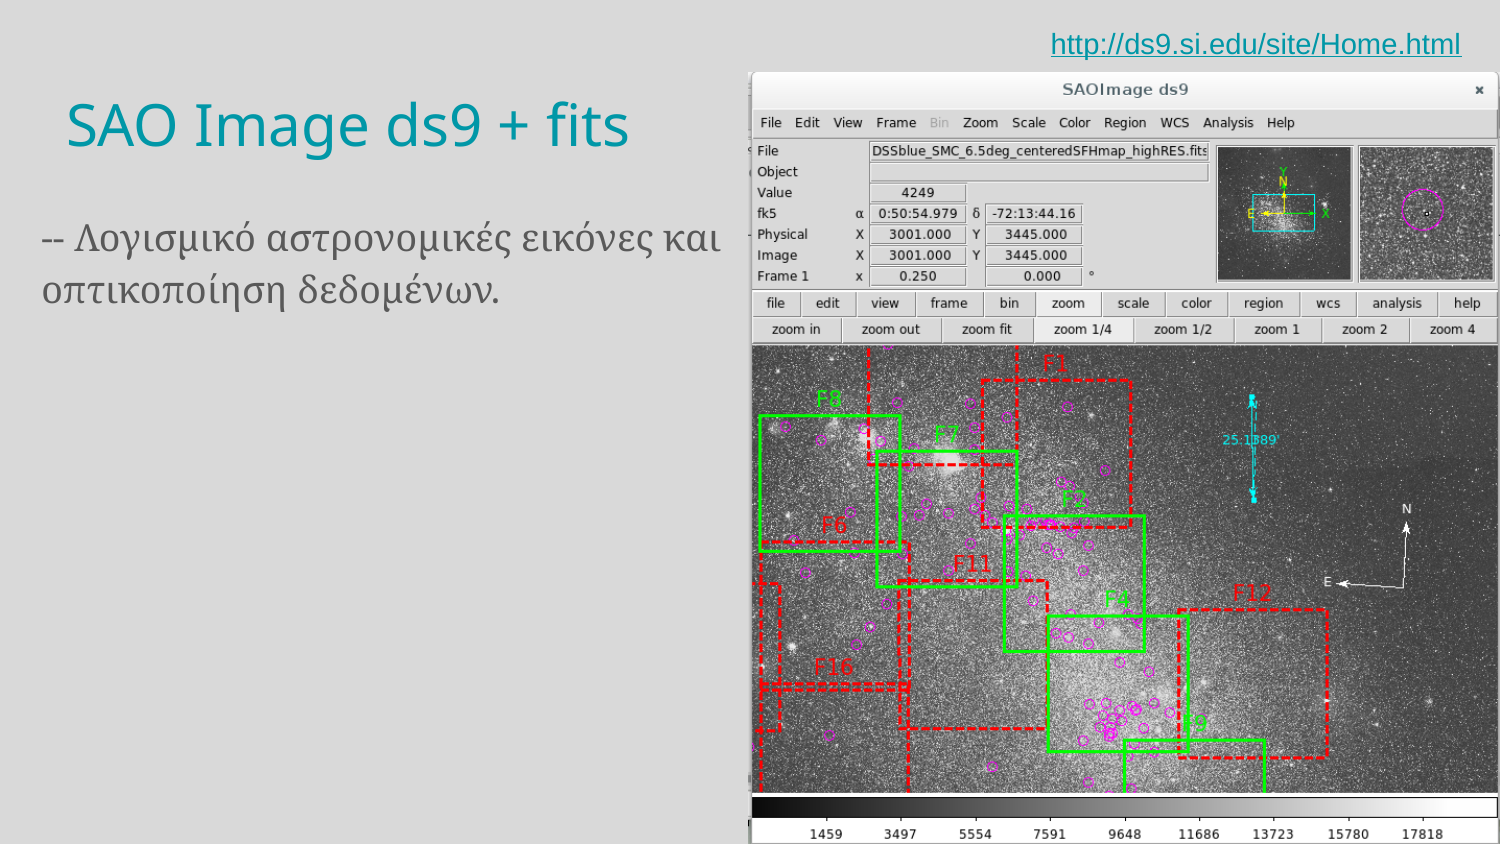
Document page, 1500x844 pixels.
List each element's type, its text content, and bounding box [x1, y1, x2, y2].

text_box http://ds9.si.edu/site/Home.html [1035, 10, 1489, 72]
list -- Λογισμικό αστρονομικές εικόνες και οπτικοποίηση δεδομένων. [26, 192, 748, 778]
picture [748, 72, 1500, 844]
title SAO Image ds9 + fits [51, 72, 748, 167]
